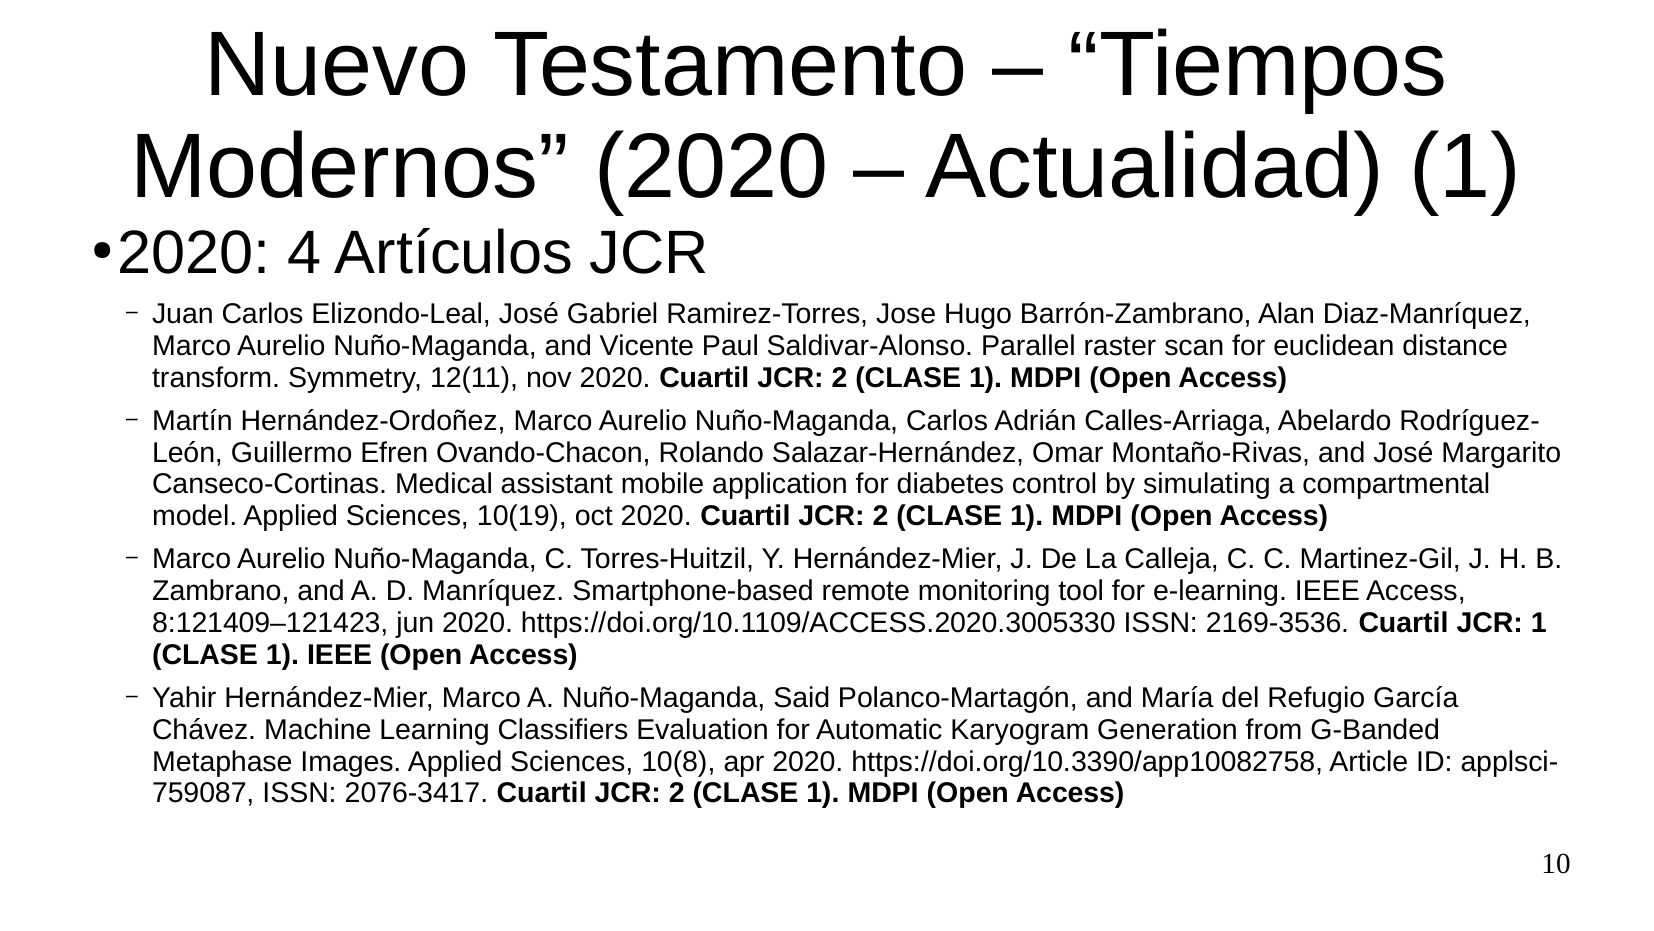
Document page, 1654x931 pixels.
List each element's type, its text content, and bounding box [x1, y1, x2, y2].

title Nuevo Testamento – “Tiempos Modernos” (2020 – Actualidad) (1) [82, 12, 1571, 217]
list 2020: 4 Artículos JCR Juan Carlos Elizondo-Leal, José Gabriel Ramirez-Torres, Jose Hugo Barrón-Zambrano, Alan Diaz-Manríquez, Marco Aurelio Nuño-Maganda, and Vicente Paul Saldivar-Alonso. Parallel raster scan for euclidean distance transform. Symmetry, 12(11), nov 2020. Cuartil JCR: 2 (CLASE 1). MDPI (Open Access) Martín Hernández-Ordoñez, Marco Aurelio Nuño-Maganda, Carlos Adrián Calles-Arriaga, Abelardo Rodríguez-León, Guillermo Efren Ovando-Chacon, Rolando Salazar-Hernández, Omar Montaño-Rivas, and José Margarito Canseco-Cortinas. Medical assistant mobile application for diabetes control by simulating a compartmental model. Applied Sciences, 10(19), oct 2020. Cuartil JCR: 2 (CLASE 1). MDPI (Open Access) Marco Aurelio Nuño-Maganda, C. Torres-Huitzil, Y. Hernández-Mier, J. De La Calleja, C. C. Martinez-Gil, J. H. B. Zambrano, and A. D. Manríquez. Smartphone-based remote monitoring tool for e-learning. IEEE Access, 8:121409–121423, jun 2020. https://doi.org/10.1109/ACCESS.2020.3005330 ISSN: 2169-3536. Cuartil JCR: 1 (CLASE 1). IEEE (Open Access) Yahir Hernández-Mier, Marco A. Nuño-Maganda, Said Polanco-Martagón, and María del Refugio García Chávez. Machine Learning Classifiers Evaluation for Automatic Karyogram Generation from G-Banded Metaphase Images. Applied Sciences, 10(8), apr 2020. https://doi.org/10.3390/app10082758, Article ID: applsci-759087, ISSN: 2076-3417. Cuartil JCR: 2 (CLASE 1). MDPI (Open Access) [82, 217, 1571, 863]
